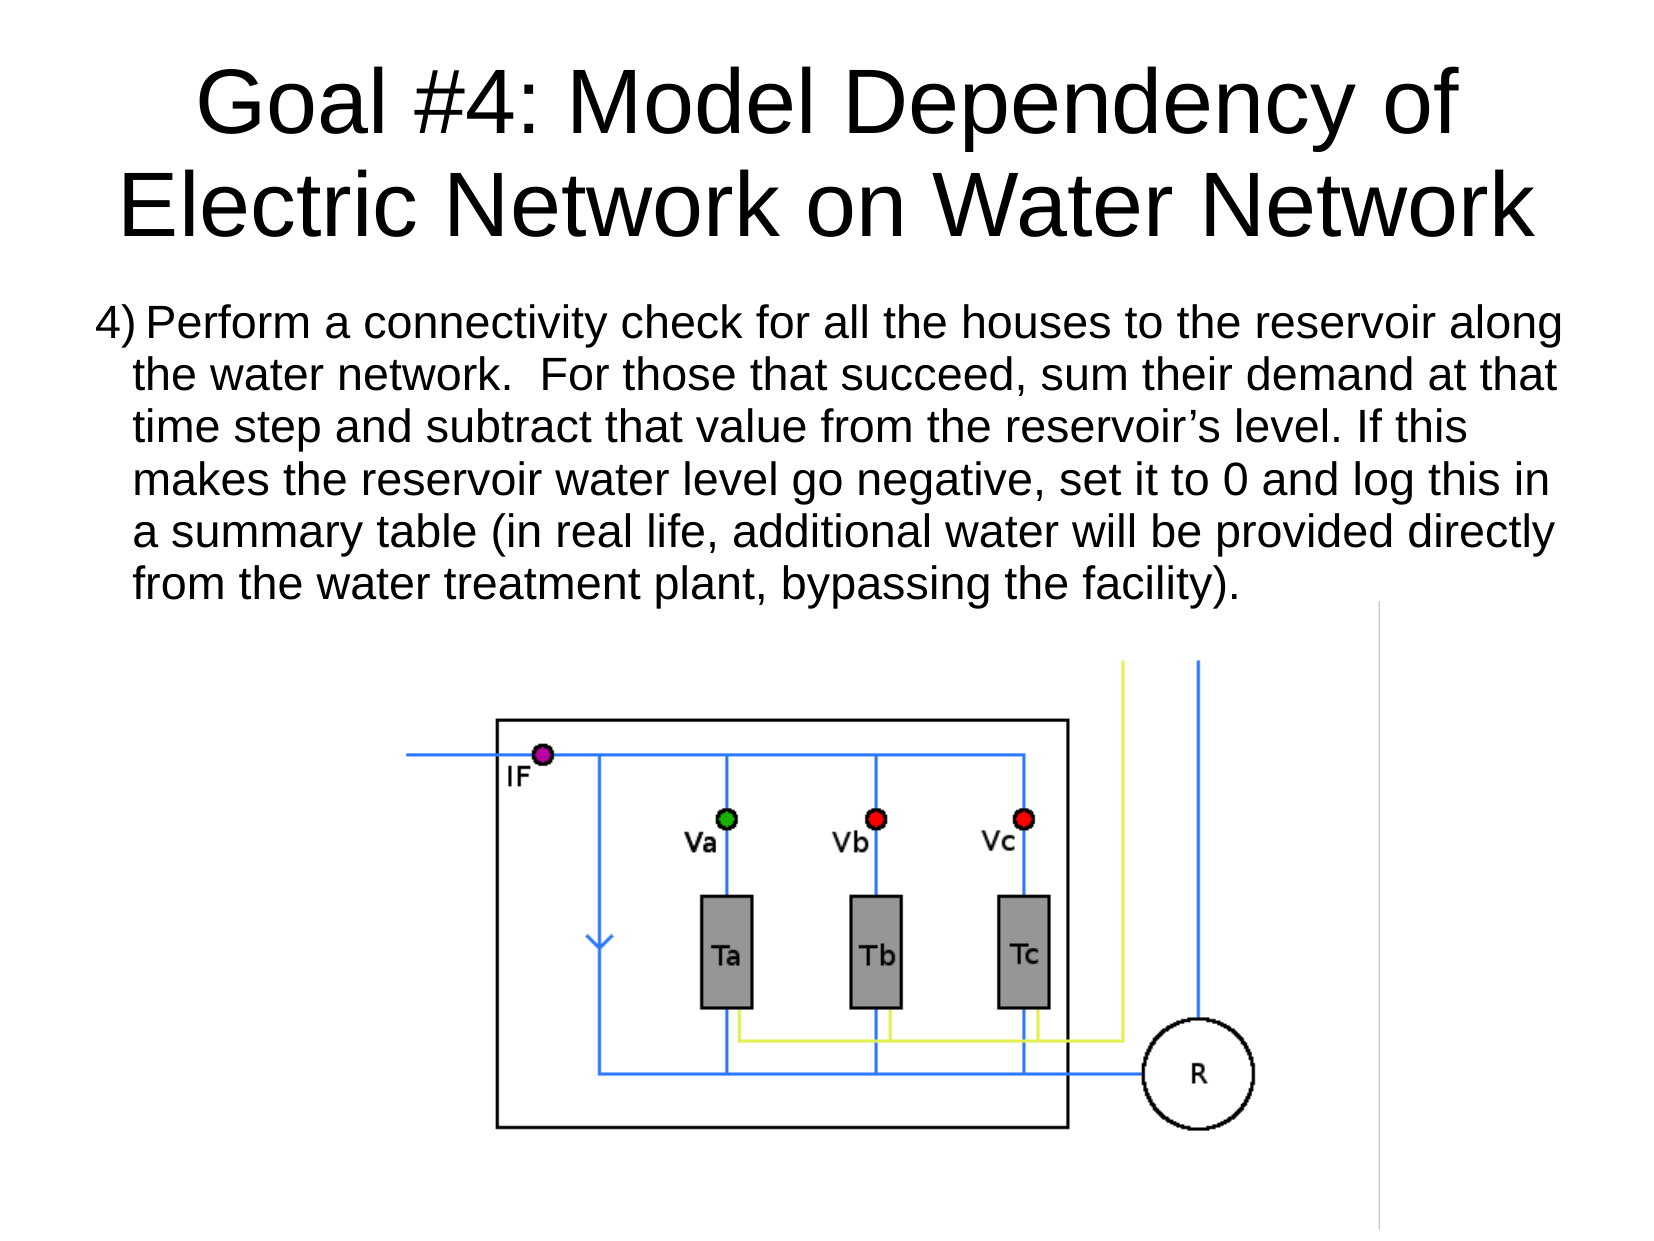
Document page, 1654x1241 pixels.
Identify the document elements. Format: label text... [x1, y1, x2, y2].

picture [375, 616, 1381, 1231]
title Goal #4: Model Dependency of Electric Network on Water Network [59, 0, 1597, 307]
list Perform a connectivity check for all the houses to the reservoir along the water network. For those that succeed, sum their demand at that time step and subtract that value from the reservoir’s level. If this makes the reservoir water level go negative, set it to 0 and log this in a summary table (in real life, additional water will be provided directly from the water treatment plant, bypassing the facility). [82, 296, 1571, 616]
